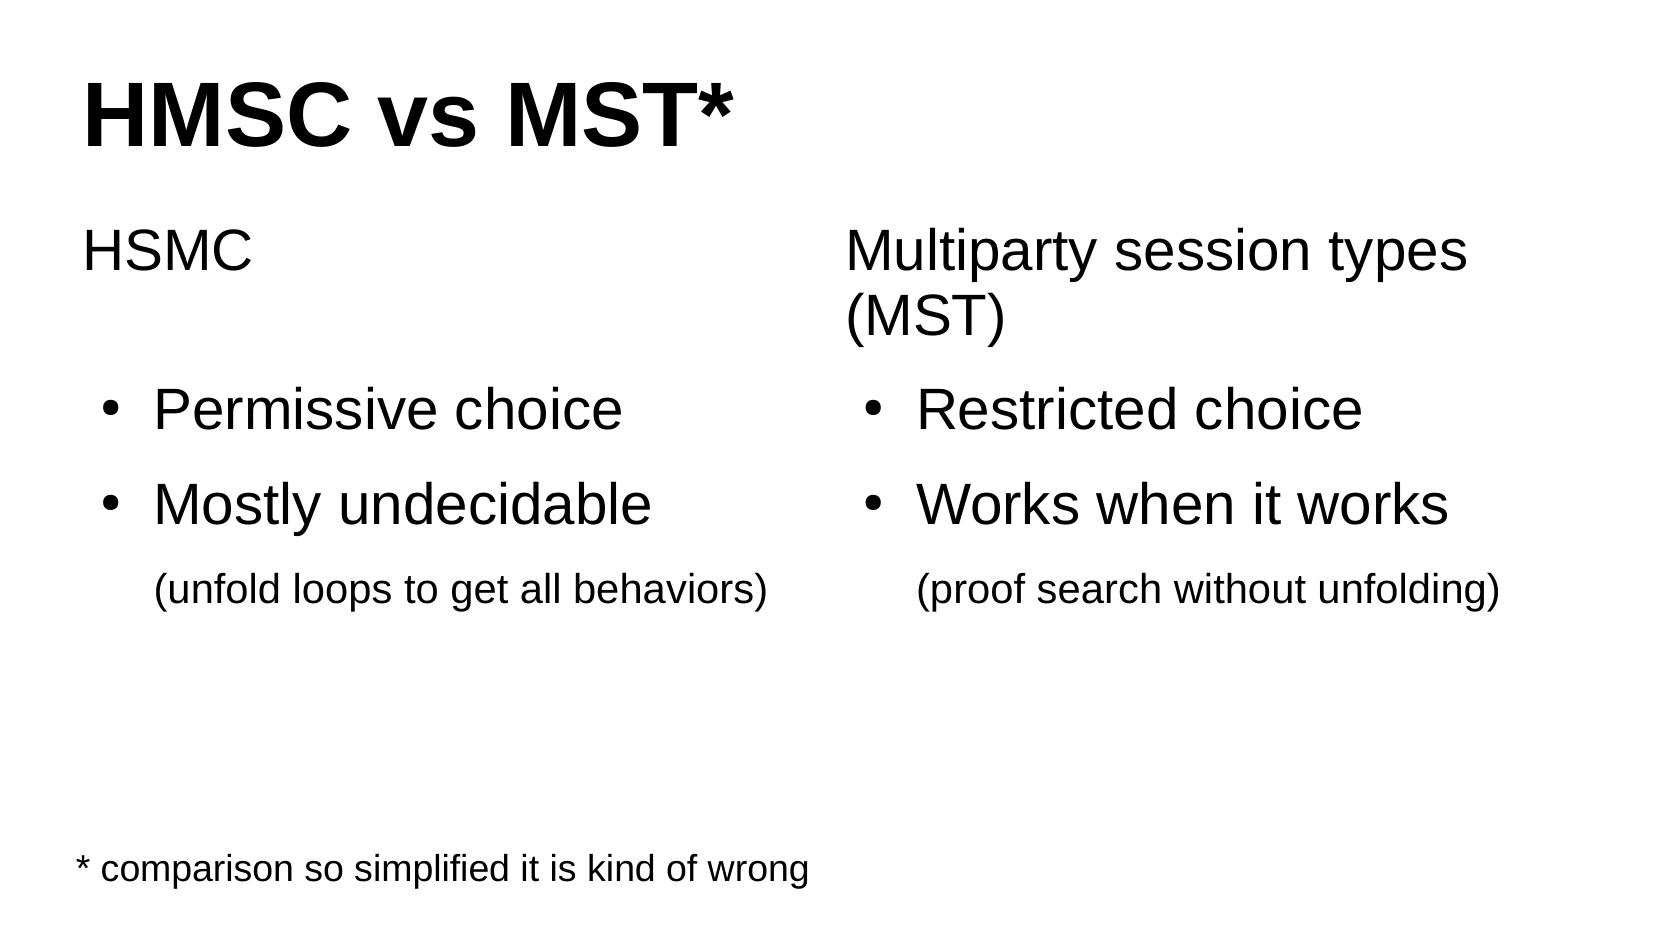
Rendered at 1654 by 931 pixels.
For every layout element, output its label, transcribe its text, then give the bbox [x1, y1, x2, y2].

title HMSC vs MST* [82, 37, 1571, 193]
text_box * comparison so simplified it is kind of wrong [61, 840, 826, 897]
list Multiparty session types (MST) Restricted choice Works when it works (proof search without unfolding) [845, 217, 1572, 758]
list HSMC Permissive choice Mostly undecidable (unfold loops to get all behaviors) [82, 217, 809, 758]
